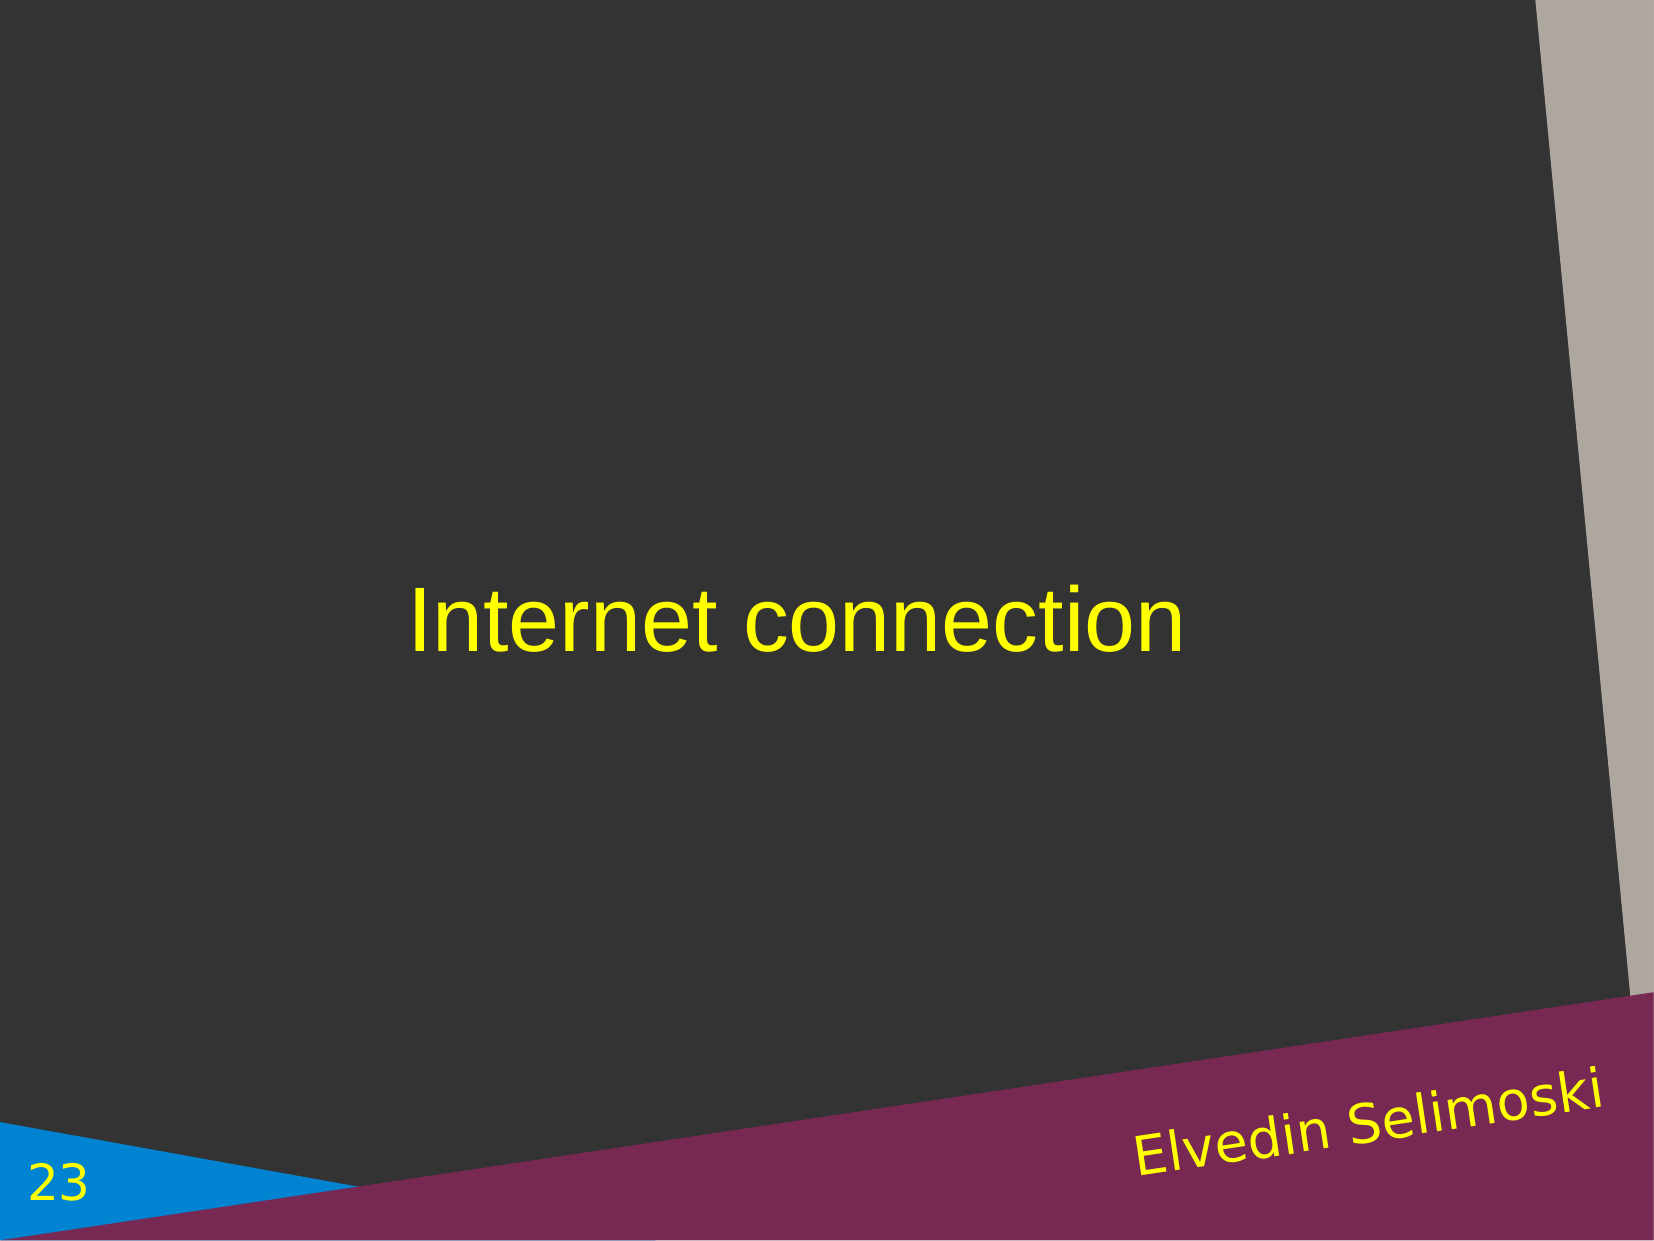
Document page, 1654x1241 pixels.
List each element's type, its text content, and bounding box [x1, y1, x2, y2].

title Internet connection [53, 407, 1542, 833]
text_box Elvedin Selimoski [1052, 1015, 1629, 1239]
